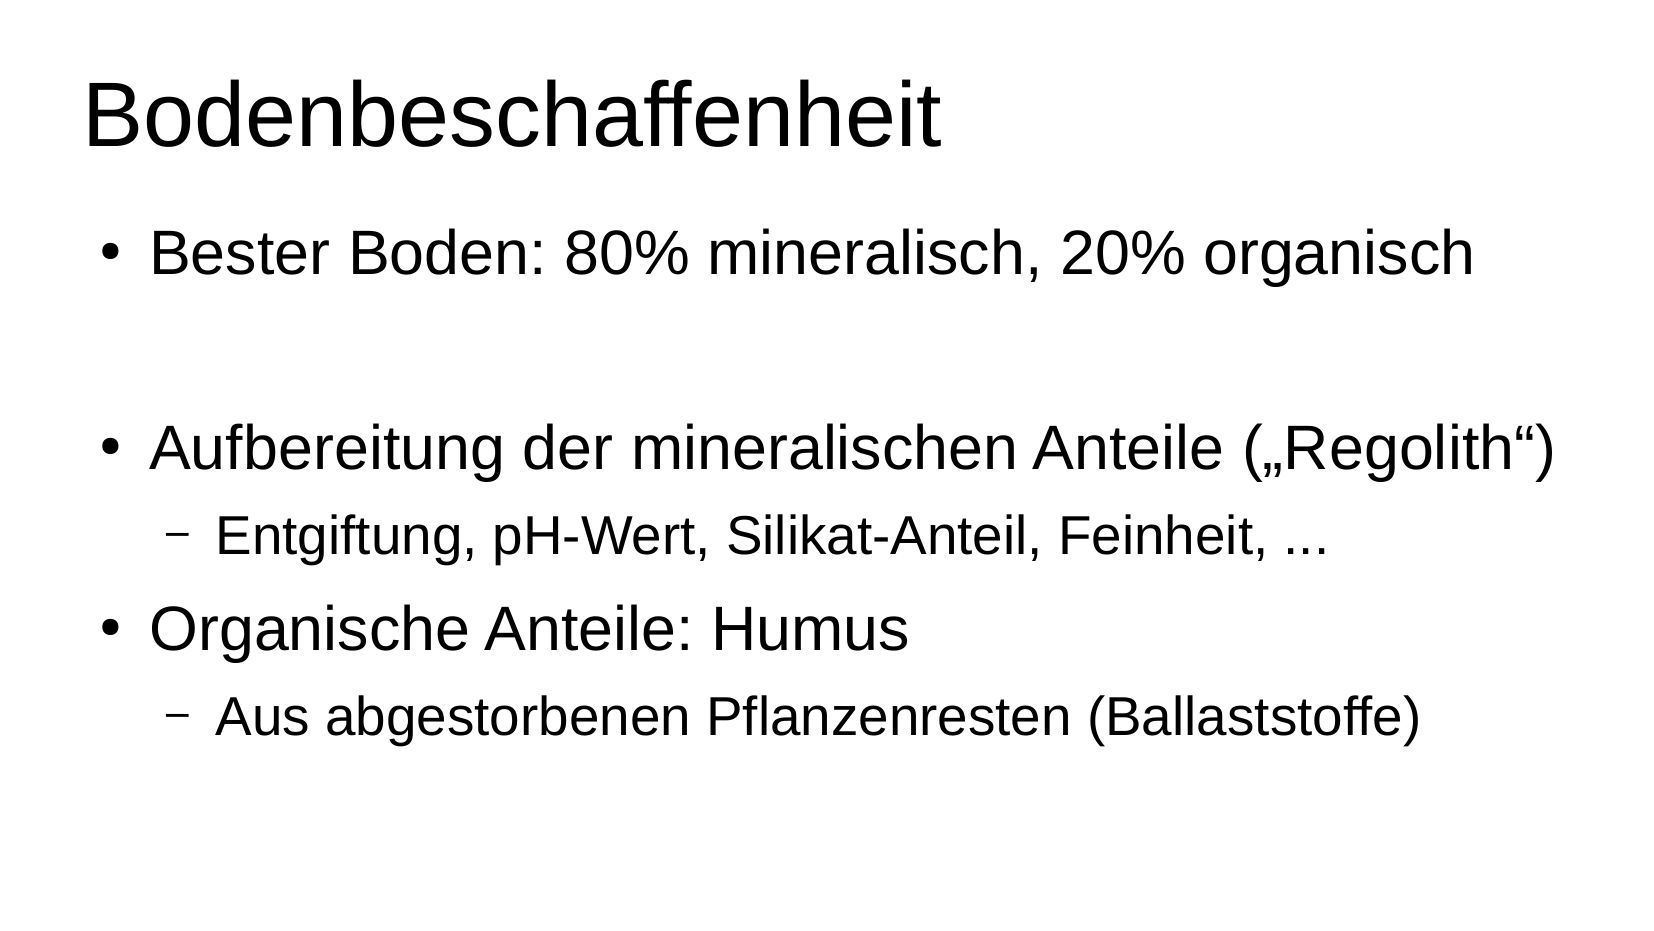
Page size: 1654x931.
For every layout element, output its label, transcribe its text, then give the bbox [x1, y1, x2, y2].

title Bodenbeschaffenheit [82, 37, 1571, 193]
list Bester Boden: 80% mineralisch, 20% organisch Aufbereitung der mineralischen Anteile („Regolith“) Entgiftung, pH-Wert, Silikat-Anteil, Feinheit, ... Organische Anteile: Humus Aus abgestorbenen Pflanzenresten (Ballaststoffe) [82, 217, 1571, 758]
